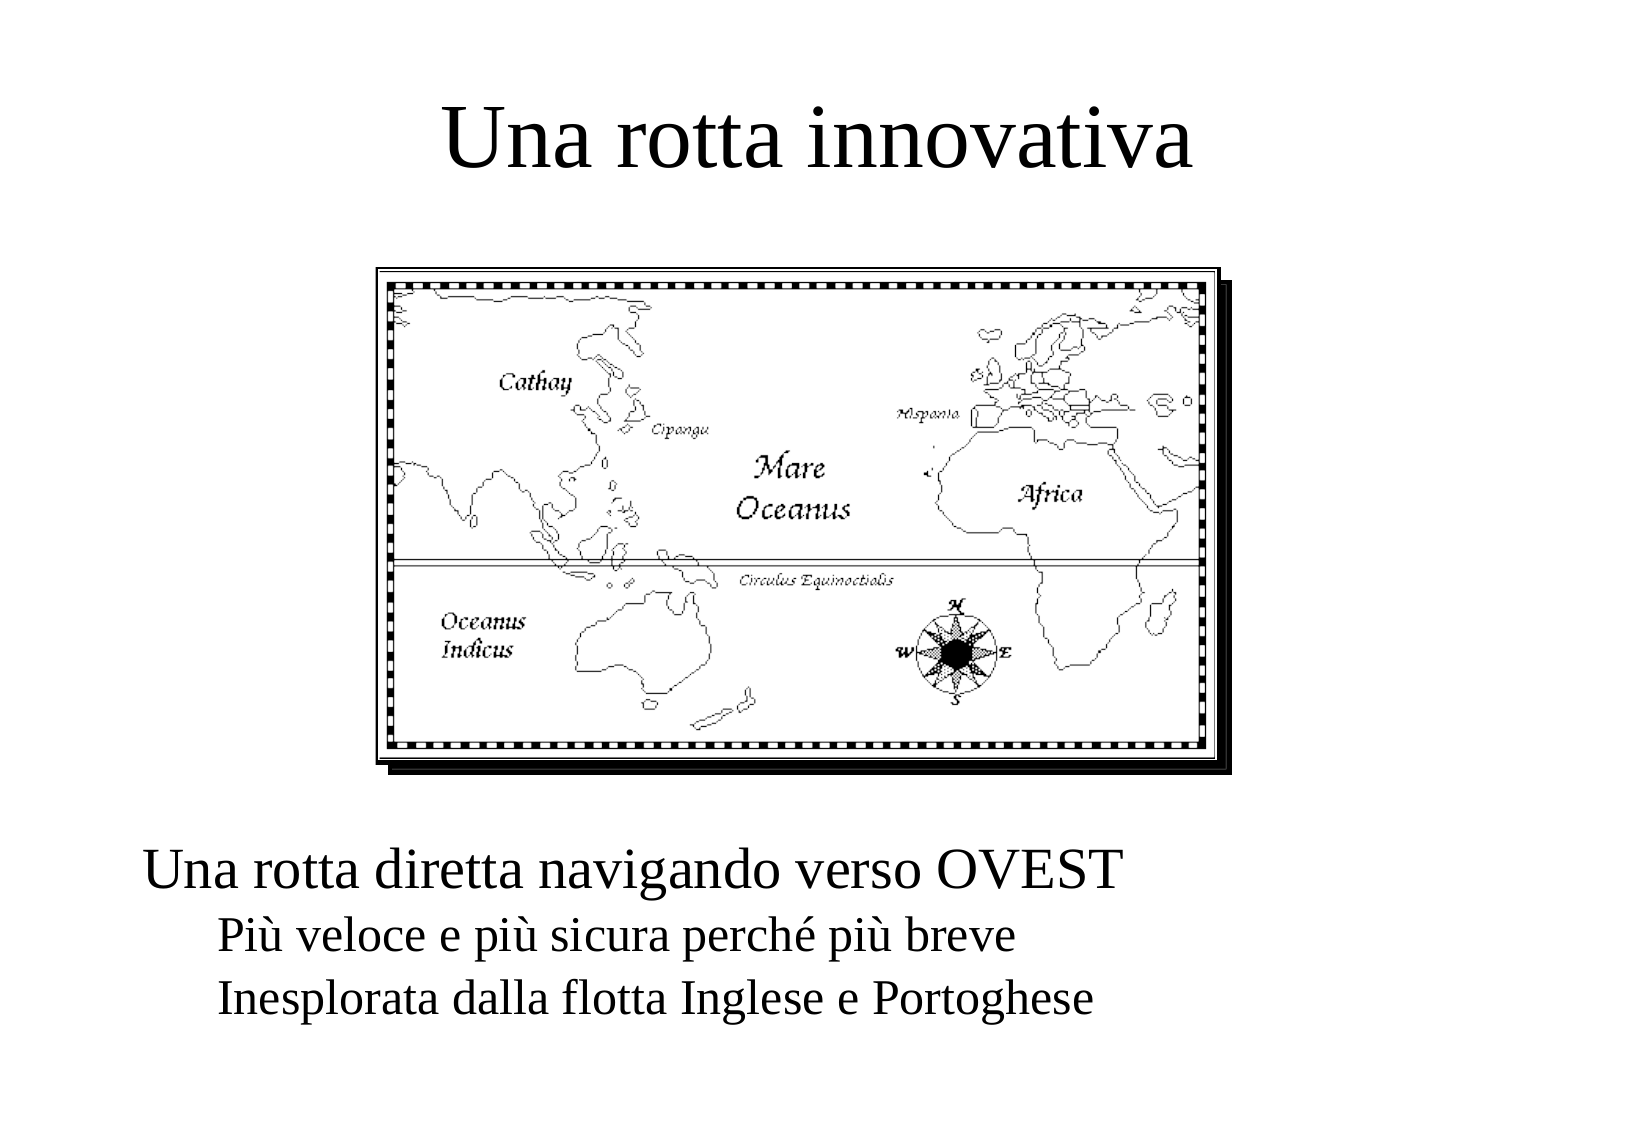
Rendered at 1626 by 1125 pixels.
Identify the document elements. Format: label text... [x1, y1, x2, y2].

list Una rotta diretta navigando verso OVEST Più veloce e più sicura perché più breve Inesplorata dalla flotta Inglese e Portoghese [127, 834, 1509, 1055]
title Una rotta innovativa [127, 42, 1509, 231]
text_box [375, 267, 1232, 776]
